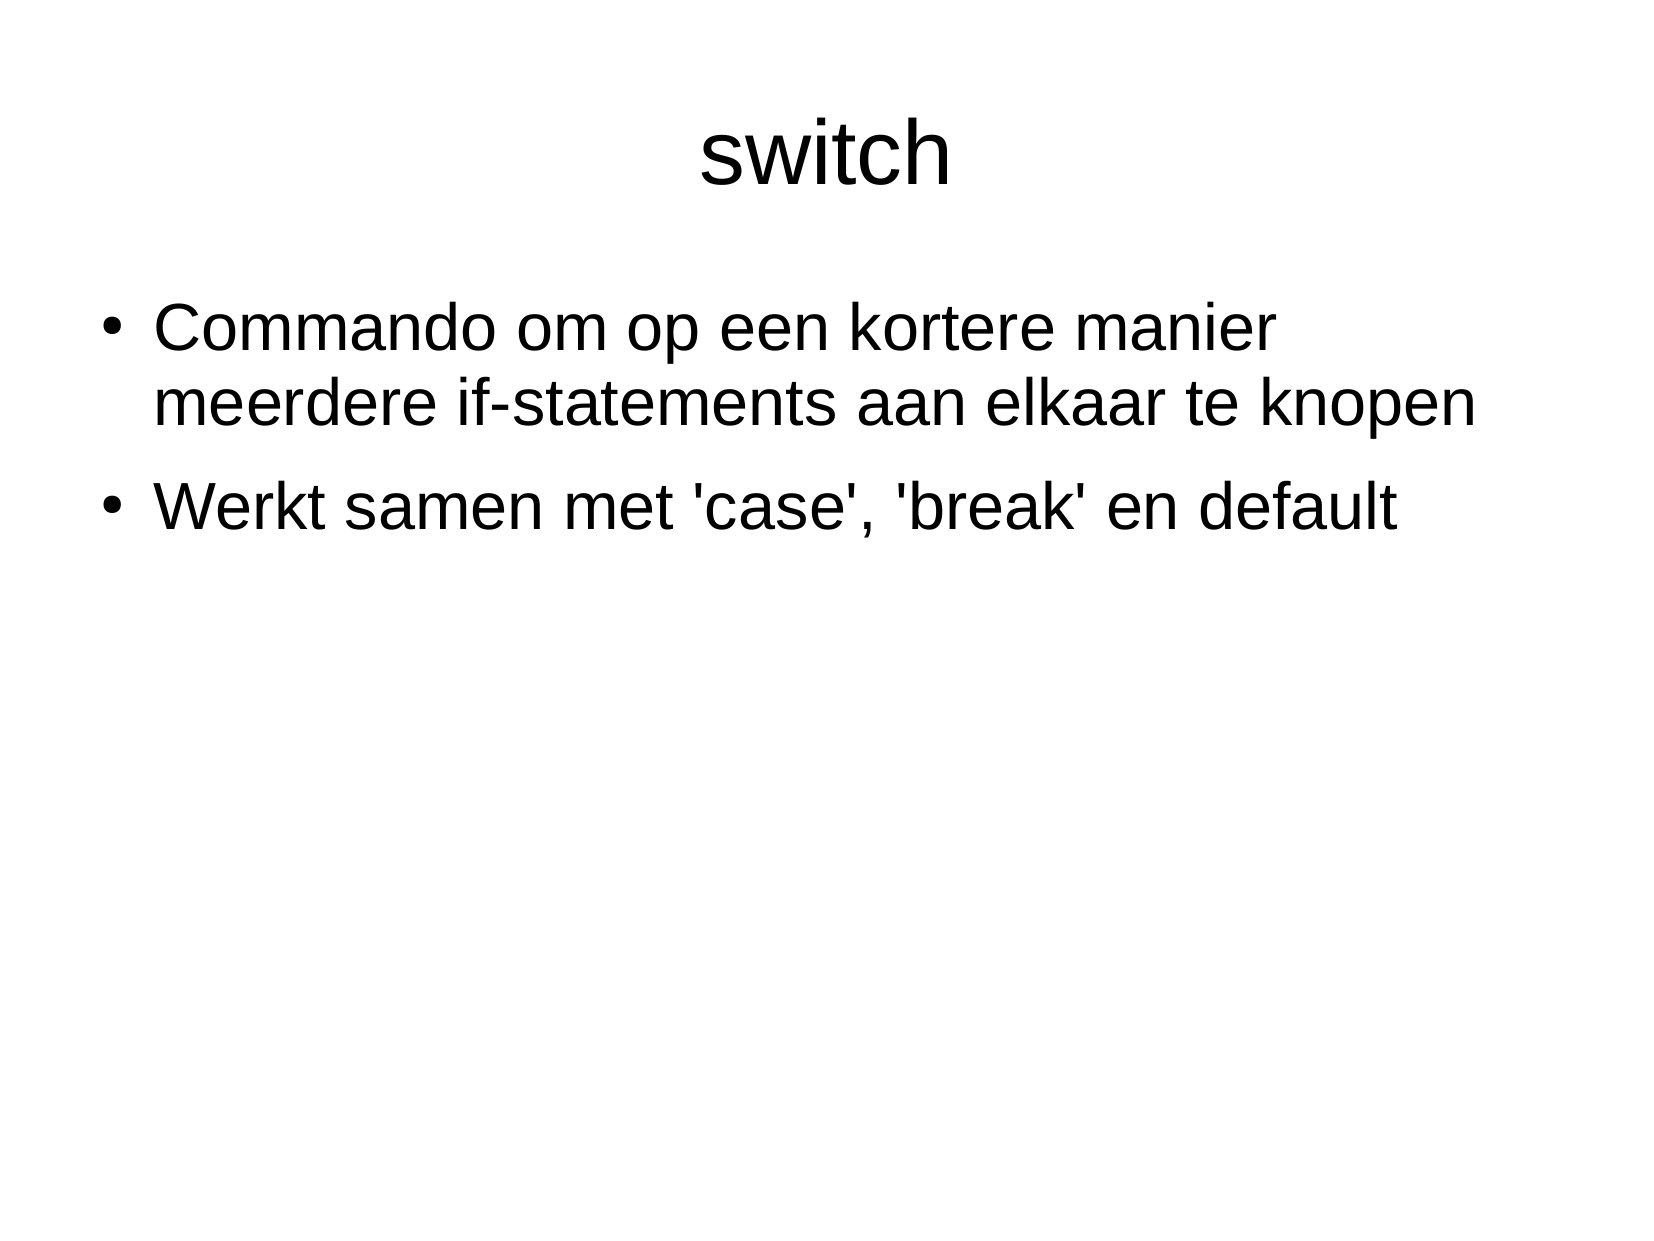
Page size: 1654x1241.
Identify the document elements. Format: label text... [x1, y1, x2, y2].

list Commando om op een kortere manier meerdere if-statements aan elkaar te knopen Werkt samen met 'case', 'break' en default [82, 290, 1571, 1010]
title switch [82, 49, 1571, 257]
